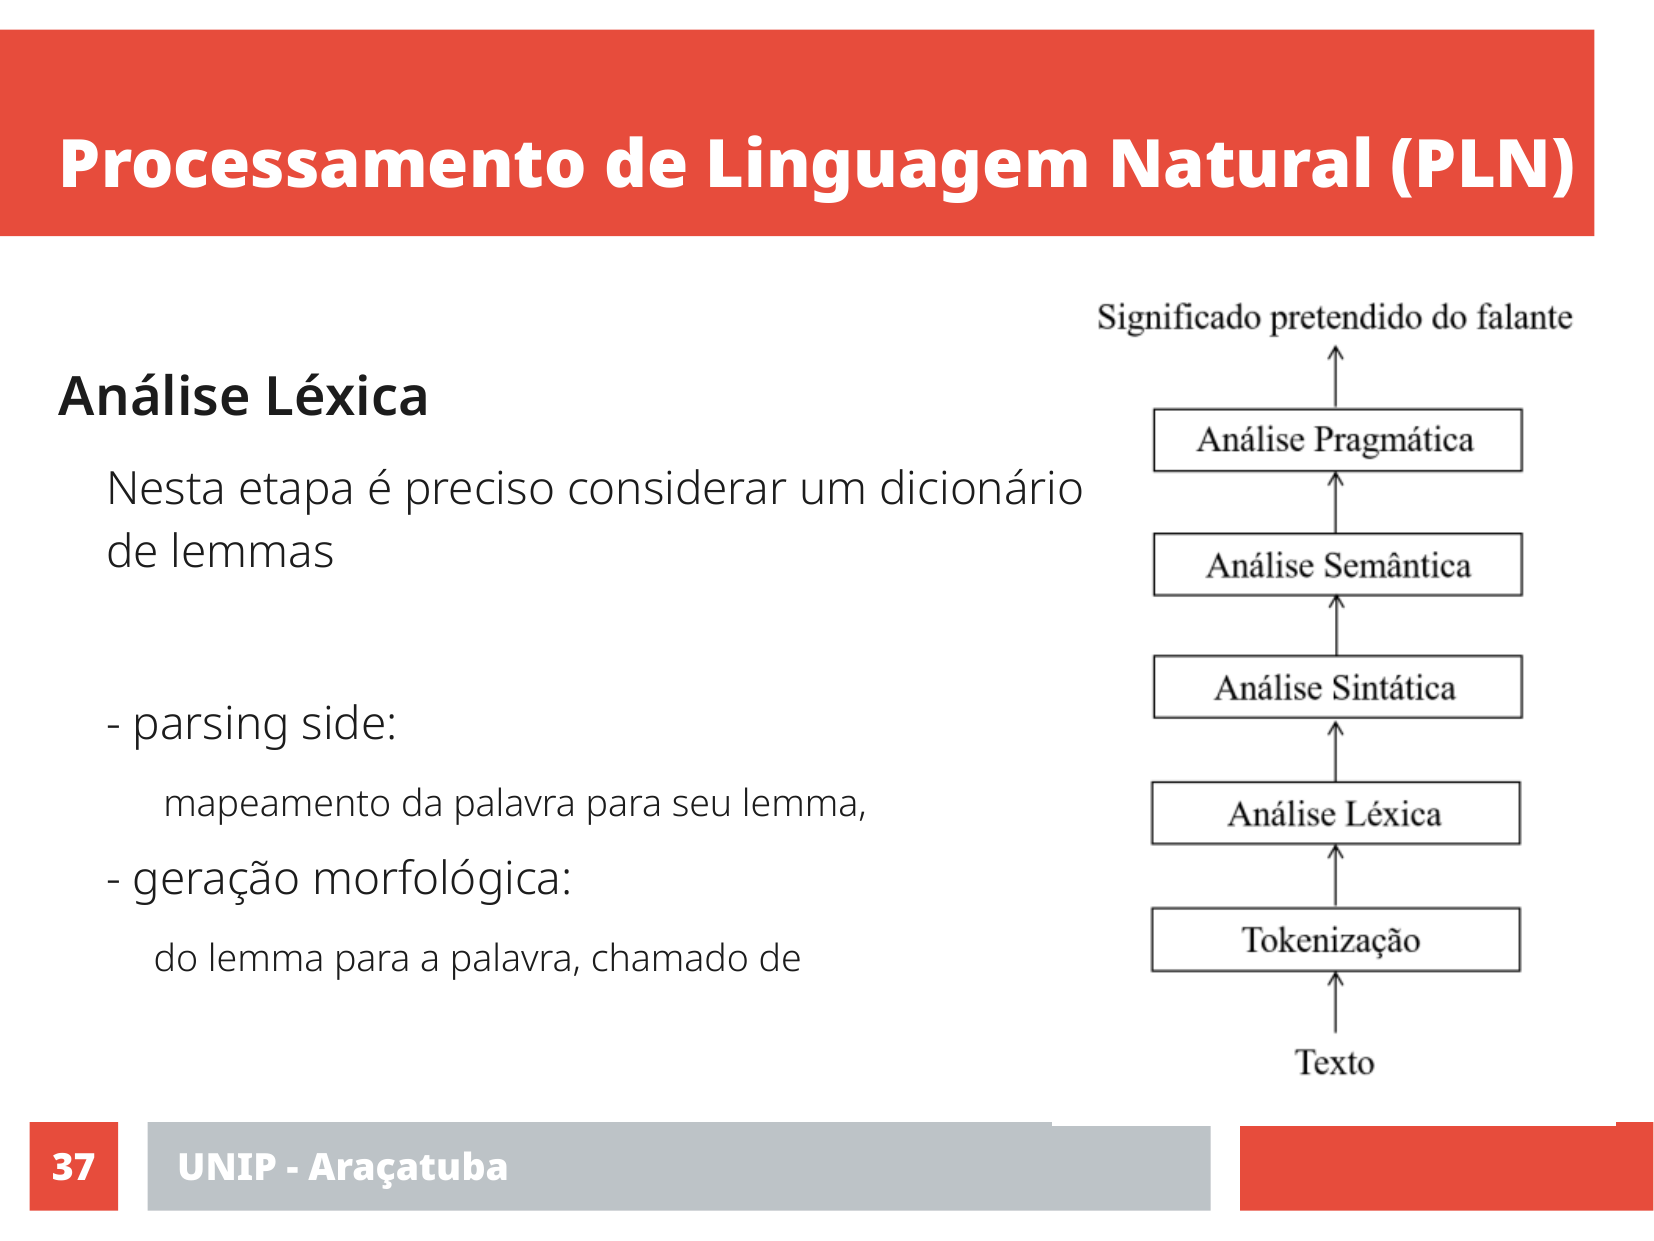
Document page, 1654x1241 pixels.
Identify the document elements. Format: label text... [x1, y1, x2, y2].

list Análise Léxica Nesta etapa é preciso considerar um dicionário de lemmas - parsing side: mapeamento da palavra para seu lemma, - geração morfológica: do lemma para a palavra, chamado de [59, 259, 1110, 1028]
title Processamento de Linguagem Natural (PLN) [59, 59, 1595, 207]
picture [1052, 259, 1616, 1126]
